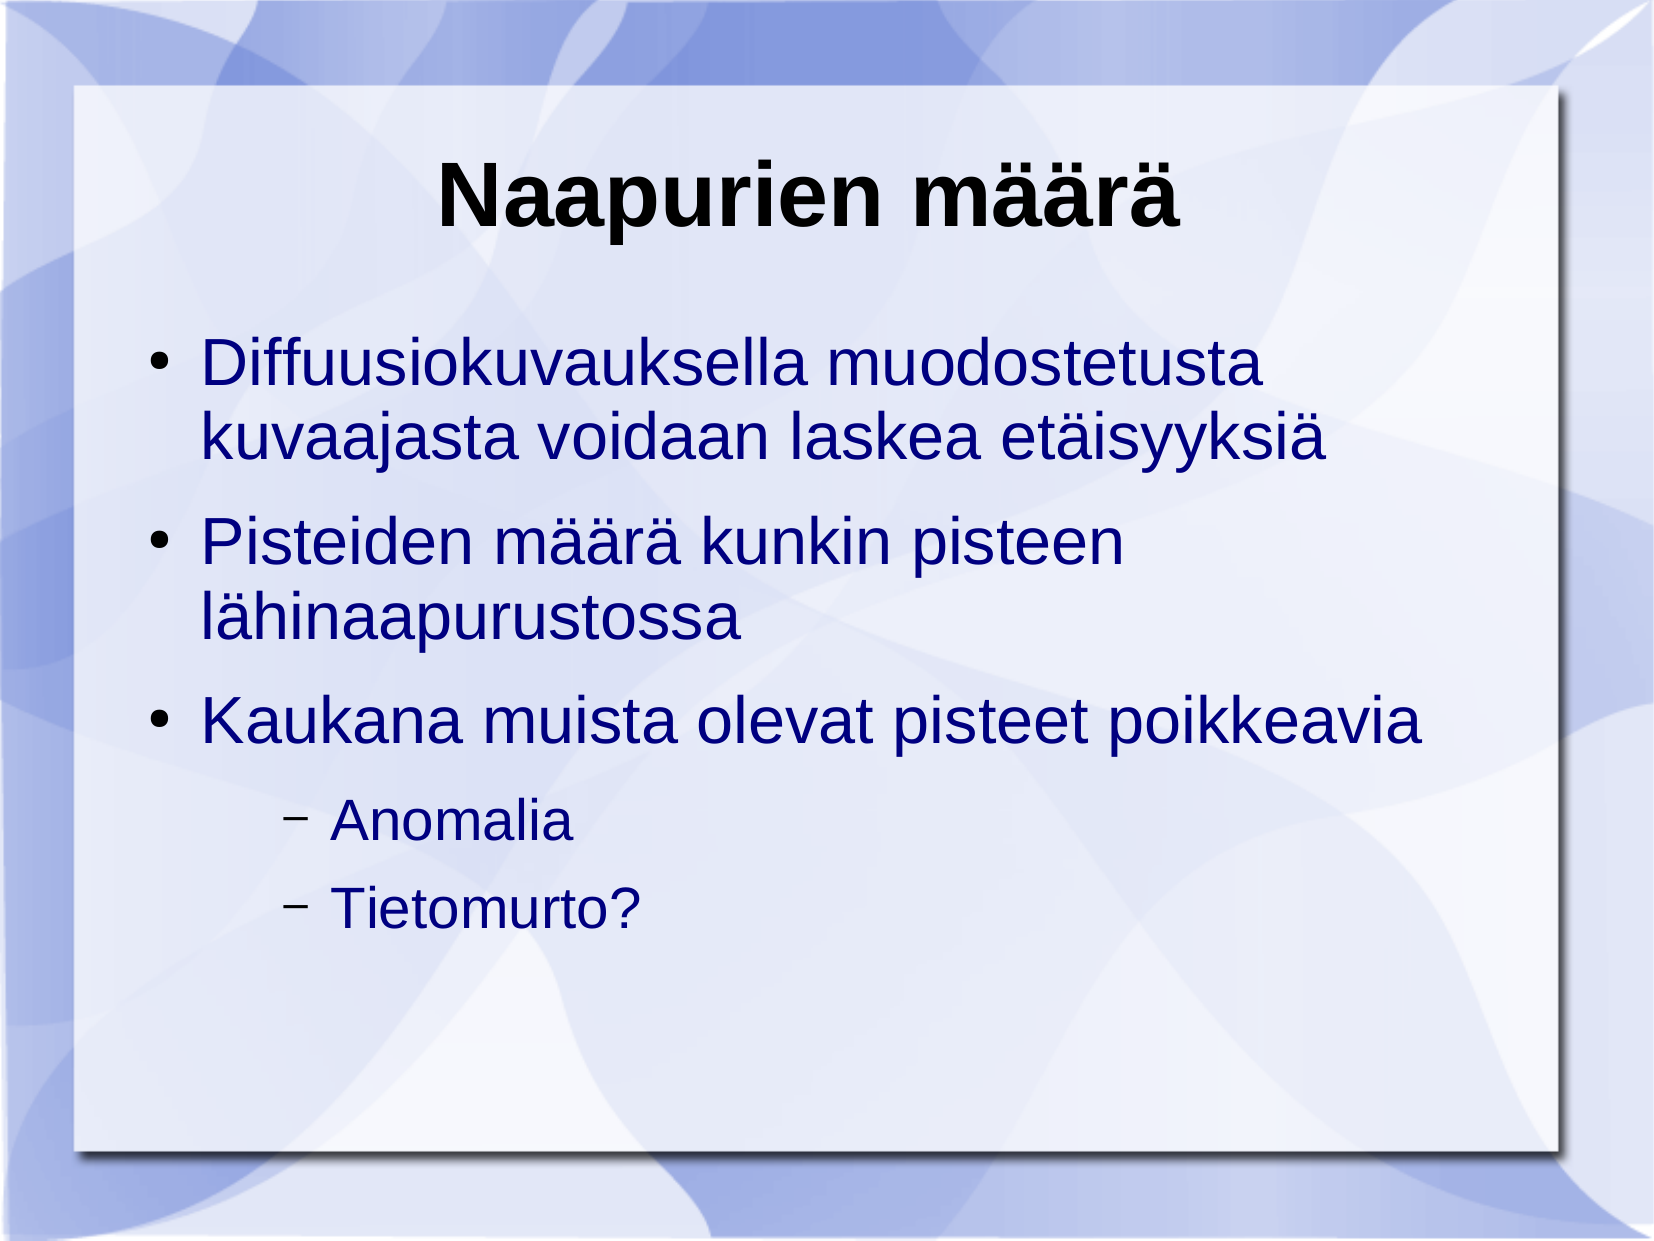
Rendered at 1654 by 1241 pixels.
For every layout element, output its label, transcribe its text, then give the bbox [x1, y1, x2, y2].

list Diffuusiokuvauksella muodostetusta kuvaajasta voidaan laskea etäisyyksiä Pisteiden määrä kunkin pisteen lähinaapurustossa Kaukana muista olevat pisteet poikkeavia Anomalia Tietomurto? [129, 324, 1489, 975]
title Naapurien määrä [82, 90, 1536, 298]
picture [0, 0, 1654, 1241]
